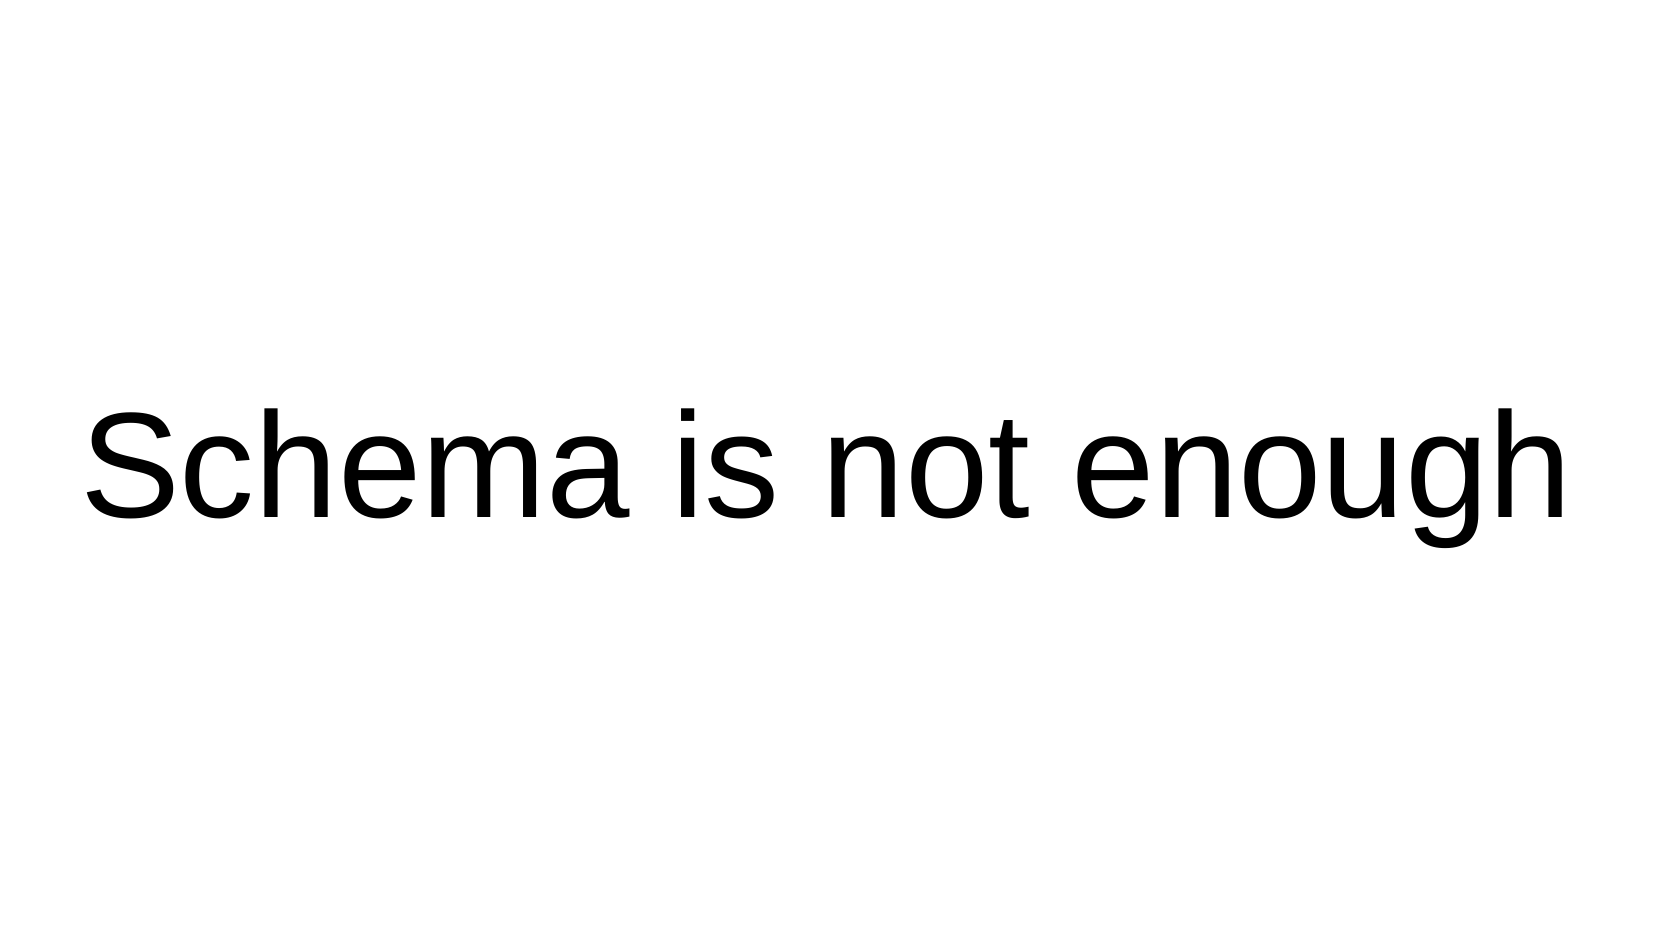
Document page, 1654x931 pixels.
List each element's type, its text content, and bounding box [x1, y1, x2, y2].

title Schema is not enough [73, 41, 1581, 890]
